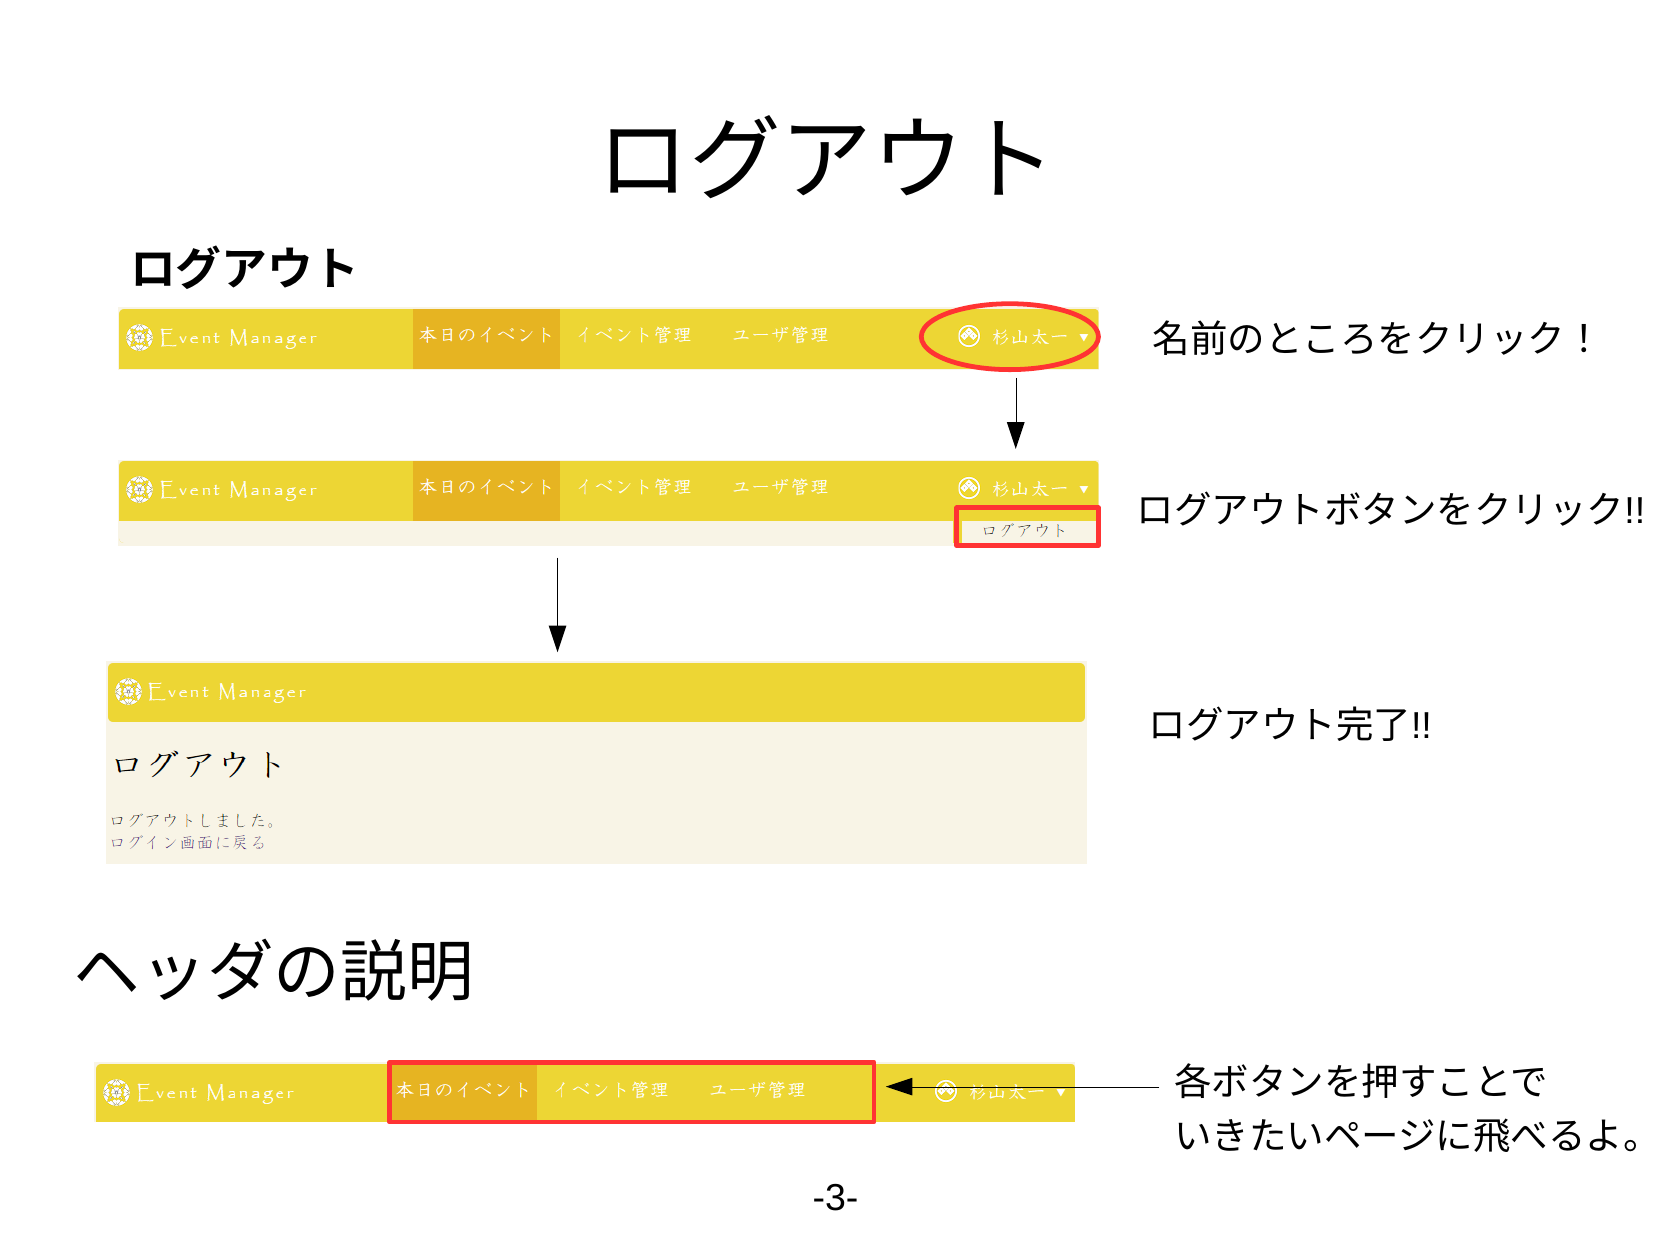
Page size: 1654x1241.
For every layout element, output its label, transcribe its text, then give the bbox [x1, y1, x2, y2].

picture [1047, 346, 1099, 370]
picture [106, 661, 1087, 864]
picture [1064, 307, 1099, 327]
title ログアウト [82, 49, 1571, 257]
picture [118, 307, 972, 370]
text_box -3- [0, 1169, 1654, 1227]
picture [959, 510, 1096, 543]
picture [118, 460, 1099, 546]
picture [392, 1065, 872, 1120]
picture [924, 307, 1095, 367]
picture [876, 1062, 1075, 1123]
text_box ログアウト [115, 224, 343, 286]
text_box ヘッダの説明 [59, 910, 463, 993]
text_box 各ボタンを押すことで いきたいページに飛べるよ。 [1159, 1044, 1632, 1134]
text_box ログアウトボタンをクリック!! [1122, 472, 1579, 530]
text_box ログアウト完了!! [1133, 687, 1421, 745]
text_box 名前のところをクリック！ [1138, 302, 1557, 355]
picture [94, 1062, 387, 1123]
